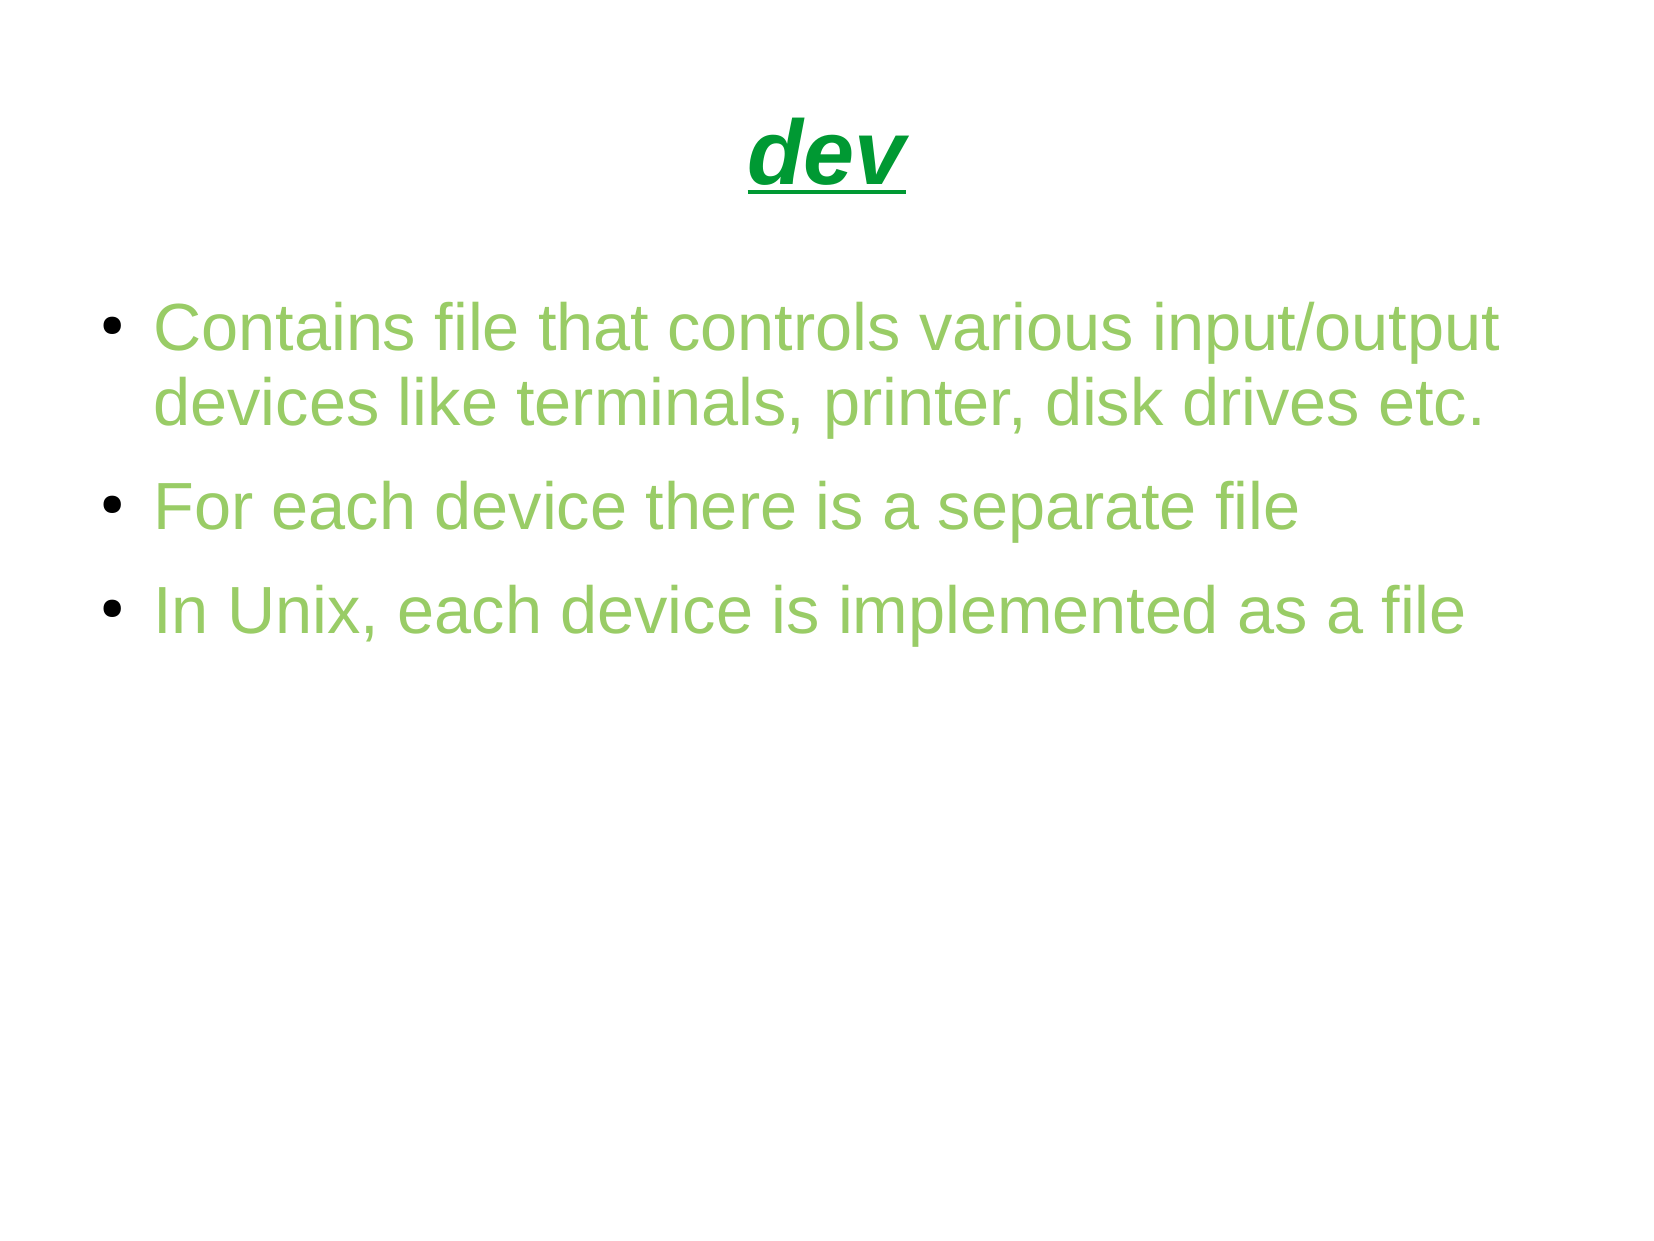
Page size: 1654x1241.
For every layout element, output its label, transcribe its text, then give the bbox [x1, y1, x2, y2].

title dev [82, 49, 1571, 257]
list Contains file that controls various input/output devices like terminals, printer, disk drives etc. For each device there is a separate file In Unix, each device is implemented as a file [82, 290, 1571, 1010]
